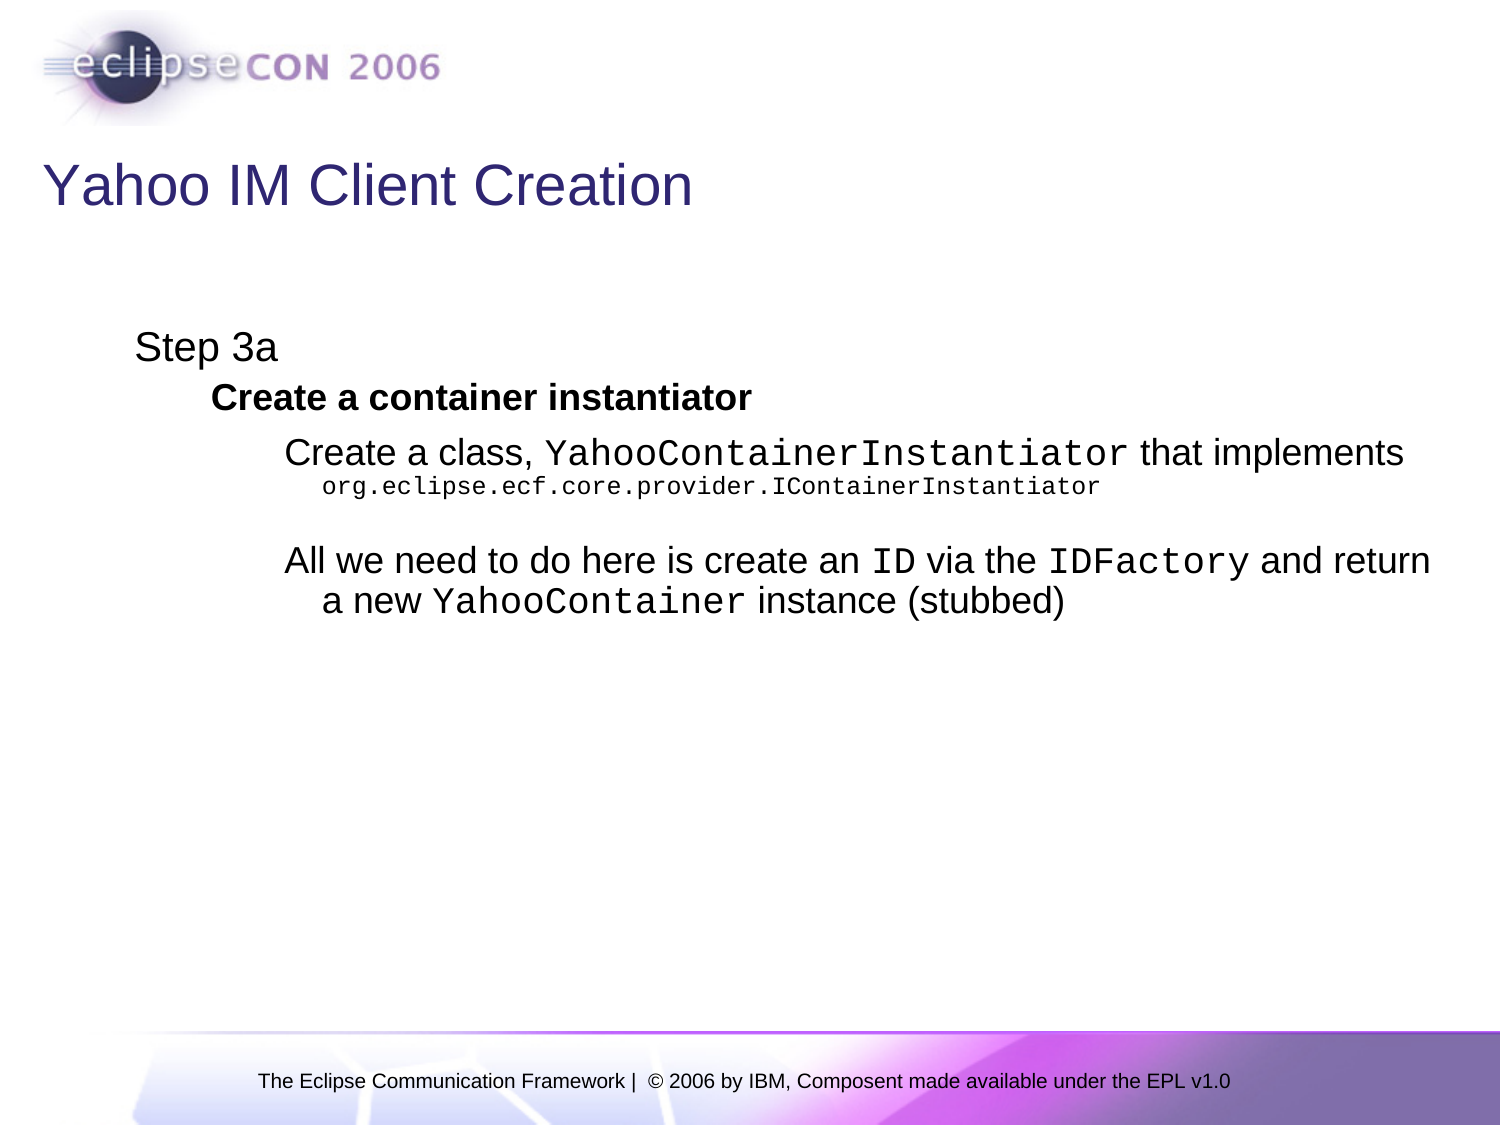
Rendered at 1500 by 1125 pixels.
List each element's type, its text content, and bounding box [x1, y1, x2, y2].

picture [31, 10, 1040, 126]
list Step 3a Create a container instantiator Create a class, YahooContainerInstantiator that implements org.eclipse.ecf.core.provider.IContainerInstantiator All we need to do here is create an ID via the IDFactory and return a new YahooContainer instance (stubbed) [119, 321, 1464, 1027]
picture [0, 1031, 1500, 1125]
title Yahoo IM Client Creation [27, 157, 1500, 248]
